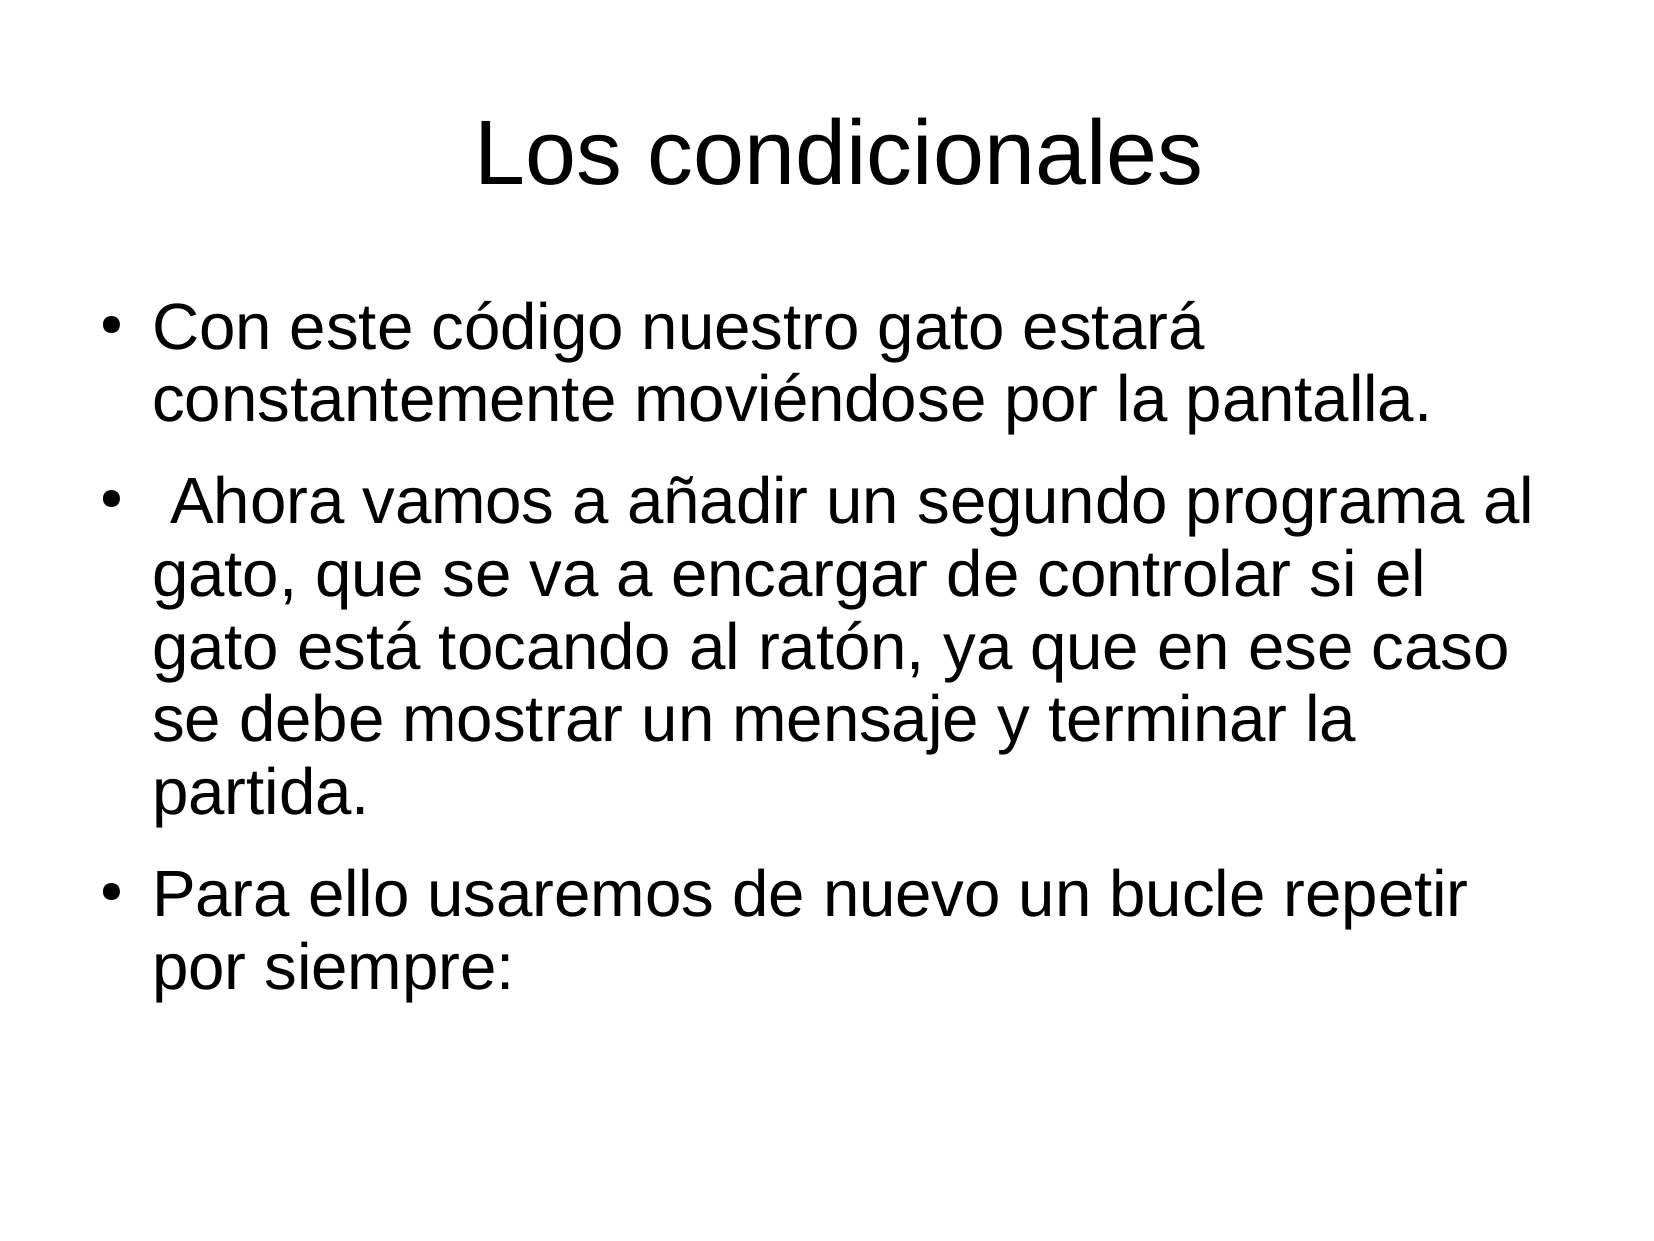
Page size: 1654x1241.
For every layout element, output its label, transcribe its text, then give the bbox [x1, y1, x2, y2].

list Con este código nuestro gato estará constantemente moviéndose por la pantalla. Ahora vamos a añadir un segundo programa al gato, que se va a encargar de controlar si el gato está tocando al ratón, ya que en ese caso se debe mostrar un mensaje y terminar la partida. Para ello usaremos de nuevo un bucle repetir por siempre: [82, 290, 1571, 1010]
title Los condicionales [82, 49, 1571, 257]
